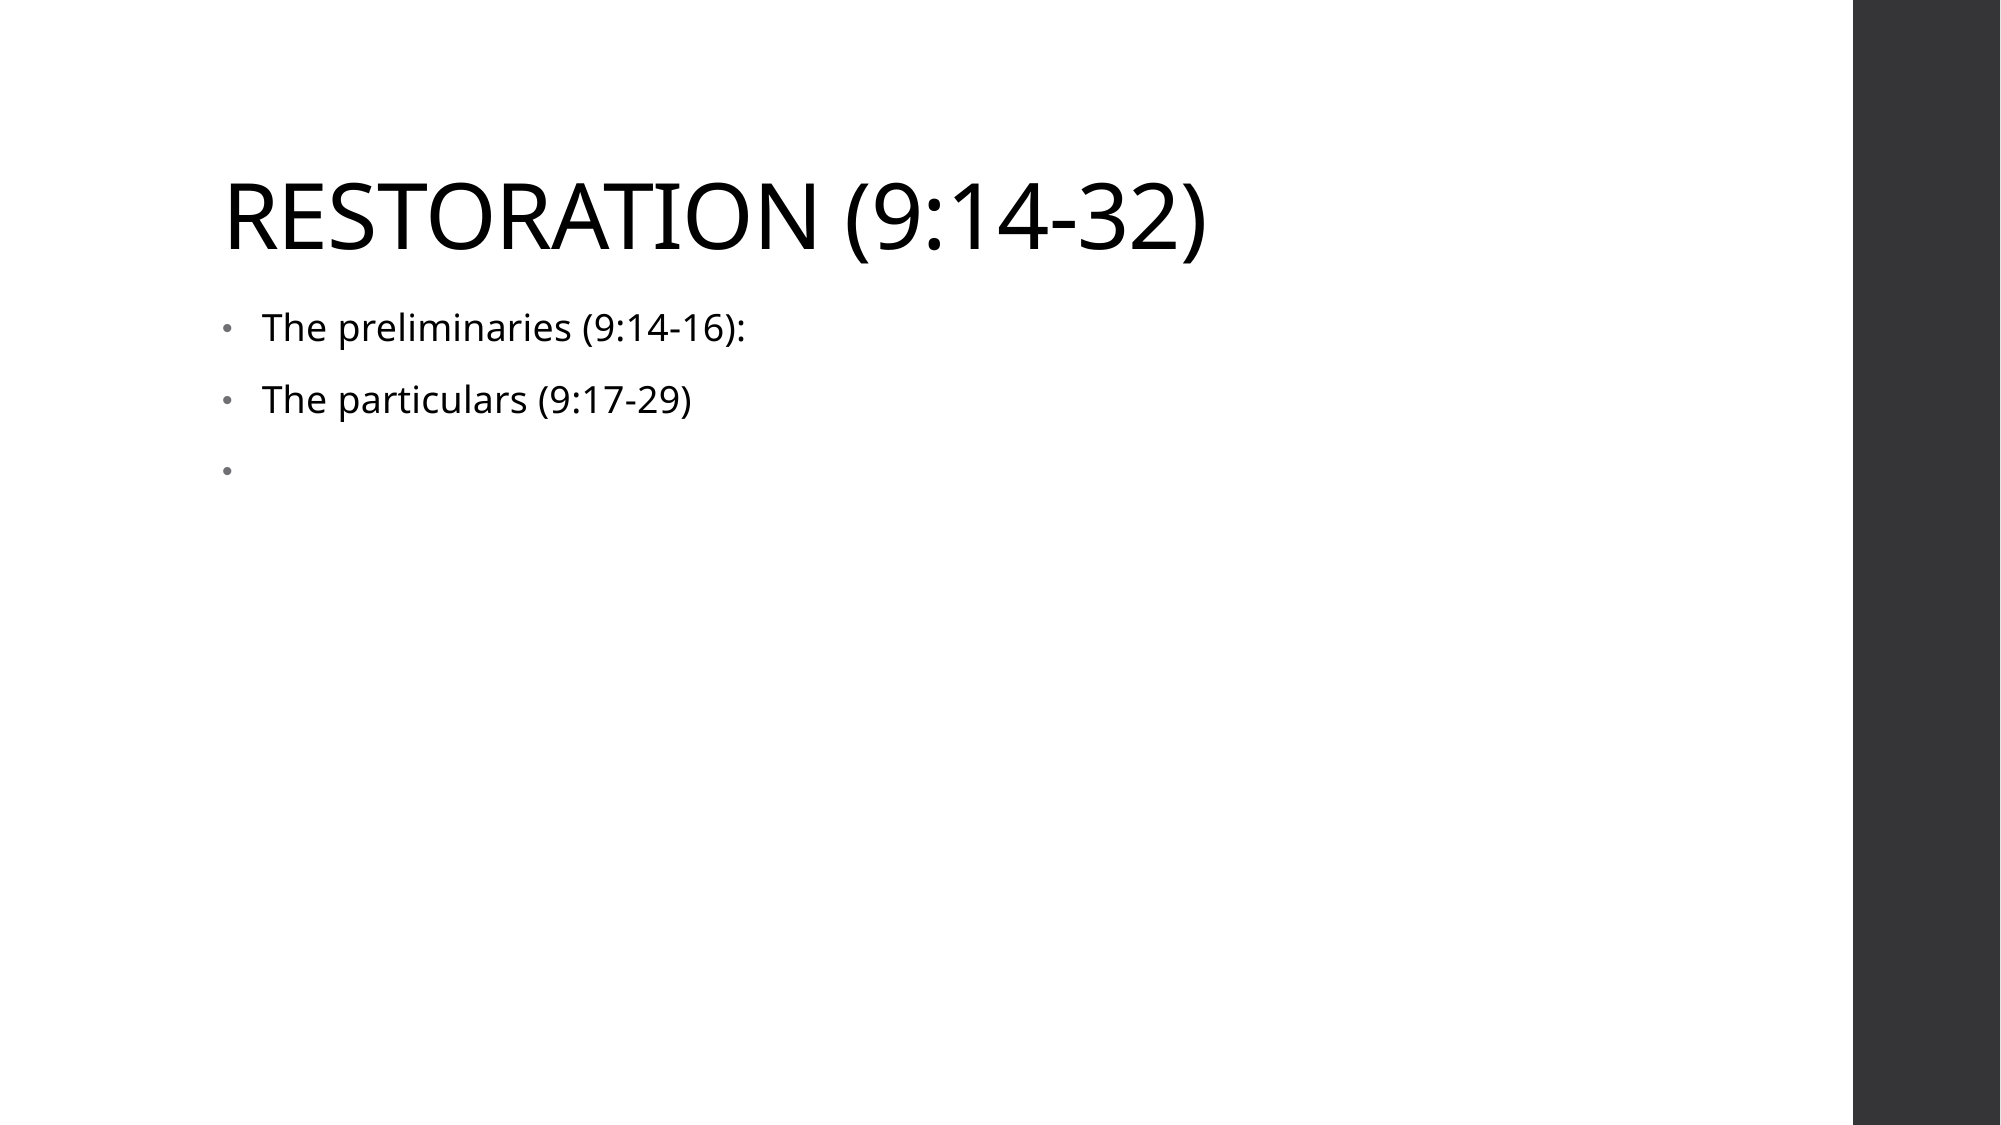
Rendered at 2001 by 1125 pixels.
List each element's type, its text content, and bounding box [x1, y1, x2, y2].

list The preliminaries (9:14-16): The particulars (9:17-29) [206, 299, 1617, 1014]
title RESTORATION (9:14-32) [206, 60, 1797, 278]
